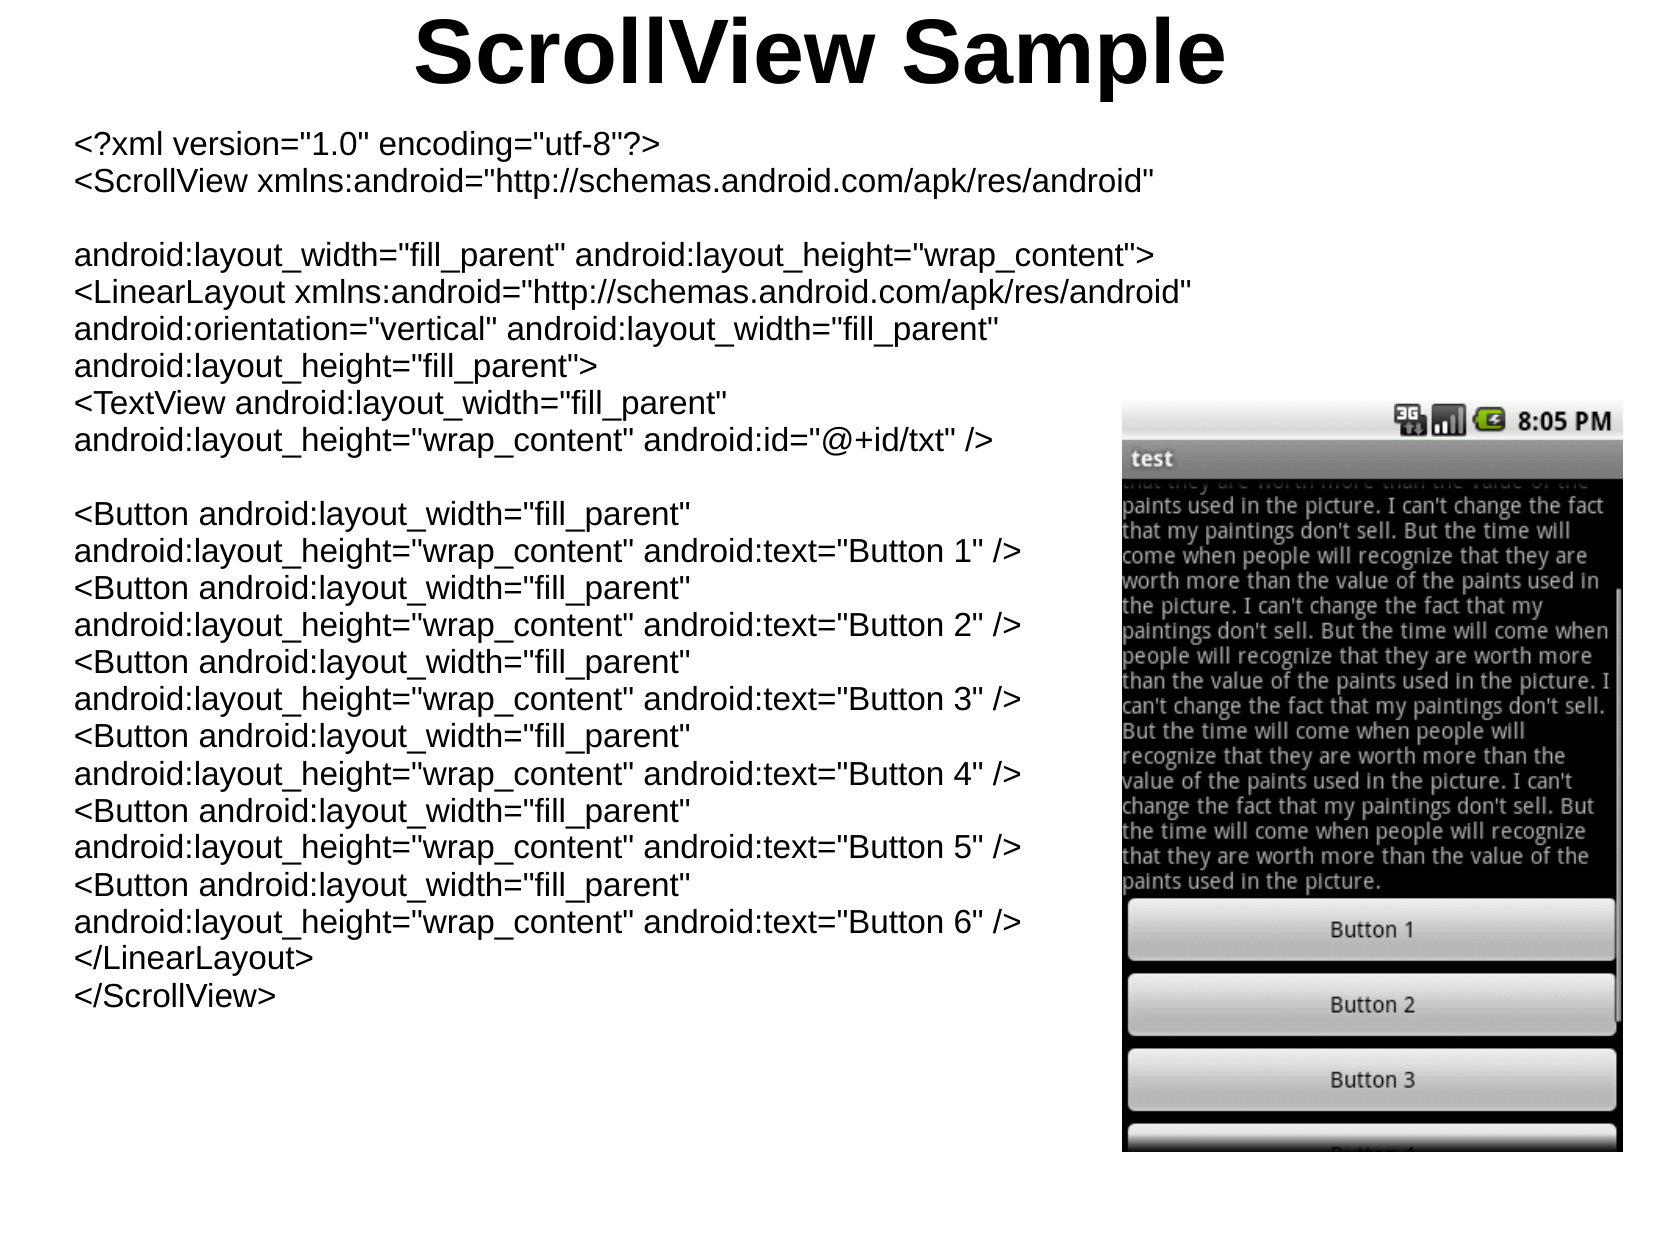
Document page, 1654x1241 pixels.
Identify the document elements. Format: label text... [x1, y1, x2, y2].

text_box <?xml version="1.0" encoding="utf-8"?> <ScrollView xmlns:android="http://schemas.android.com/apk/res/android" android:layout_width="fill_parent" android:layout_height="wrap_content"> <LinearLayout xmlns:android="http://schemas.android.com/apk/res/android" android:orientation="vertical" android:layout_width="fill_parent" android:layout_height="fill_parent"> <TextView android:layout_width="fill_parent" android:layout_height="wrap_content" android:id="@+id/txt" /> <Button android:layout_width="fill_parent" android:layout_height="wrap_content" android:text="Button 1" /> <Button android:layout_width="fill_parent" android:layout_height="wrap_content" android:text="Button 2" /> <Button android:layout_width="fill_parent" android:layout_height="wrap_content" android:text="Button 3" /> <Button android:layout_width="fill_parent" android:layout_height="wrap_content" android:text="Button 4" /> <Button android:layout_width="fill_parent" android:layout_height="wrap_content" android:text="Button 5" /> <Button android:layout_width="fill_parent" android:layout_height="wrap_content" android:text="Button 6" /> </LinearLayout> </ScrollView> [59, 118, 1610, 1241]
title ScrollView Sample [76, 0, 1565, 118]
picture [1122, 401, 1623, 1152]
